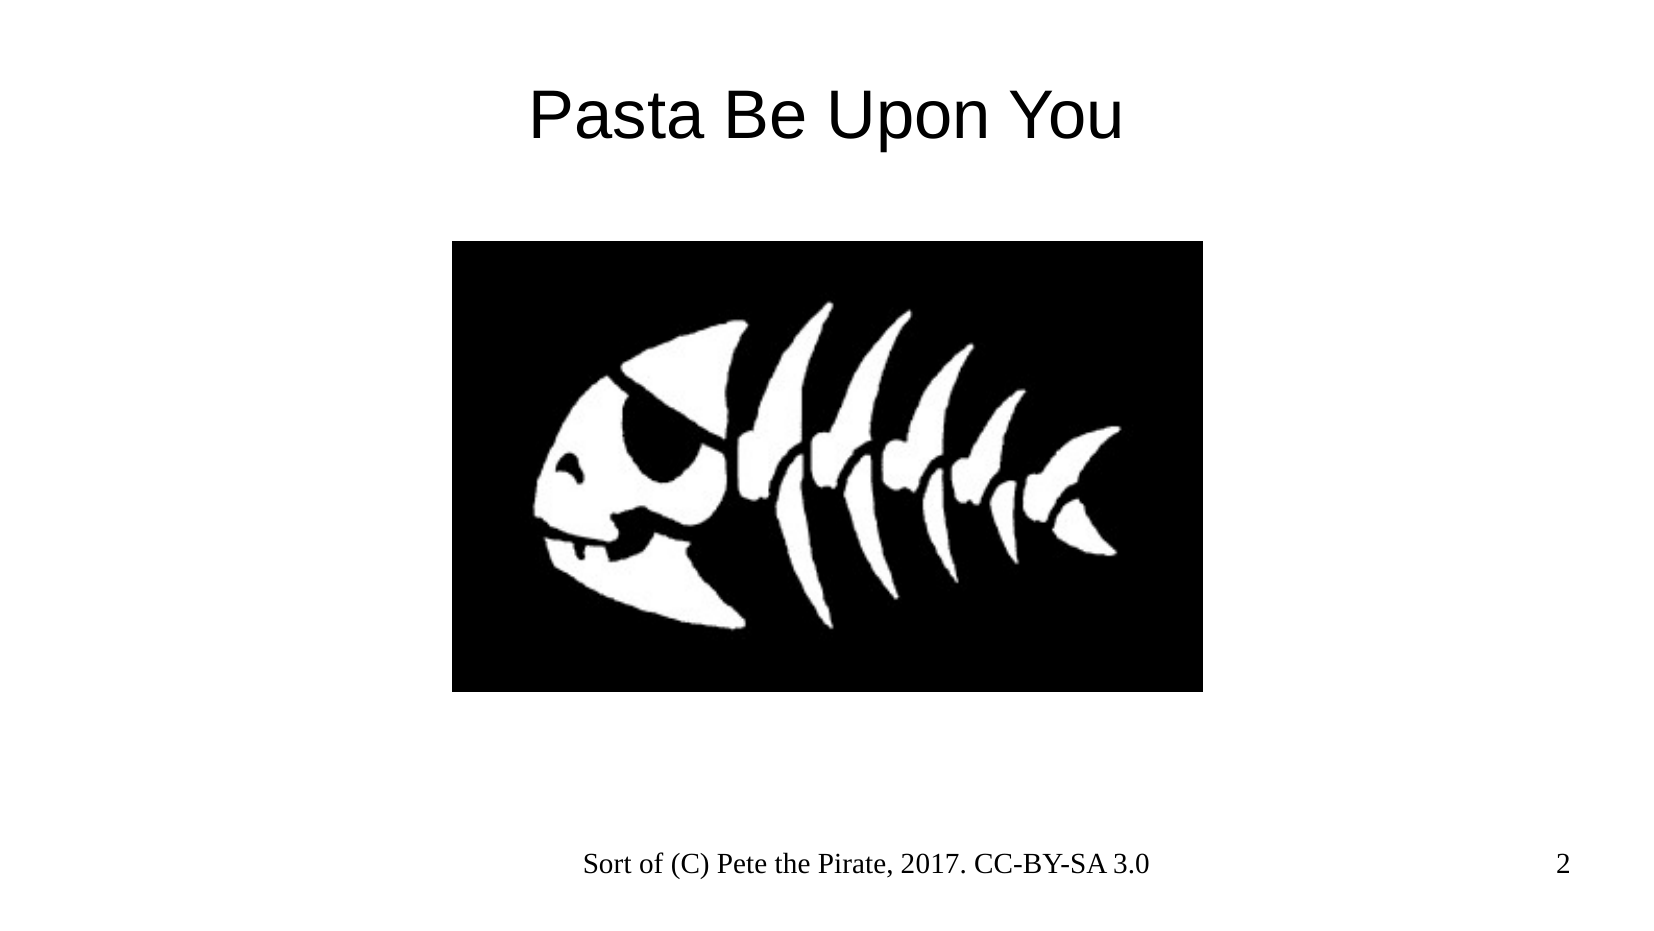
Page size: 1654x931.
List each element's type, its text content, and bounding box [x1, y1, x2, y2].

picture [452, 241, 1203, 692]
title Pasta Be Upon You [82, 37, 1571, 193]
